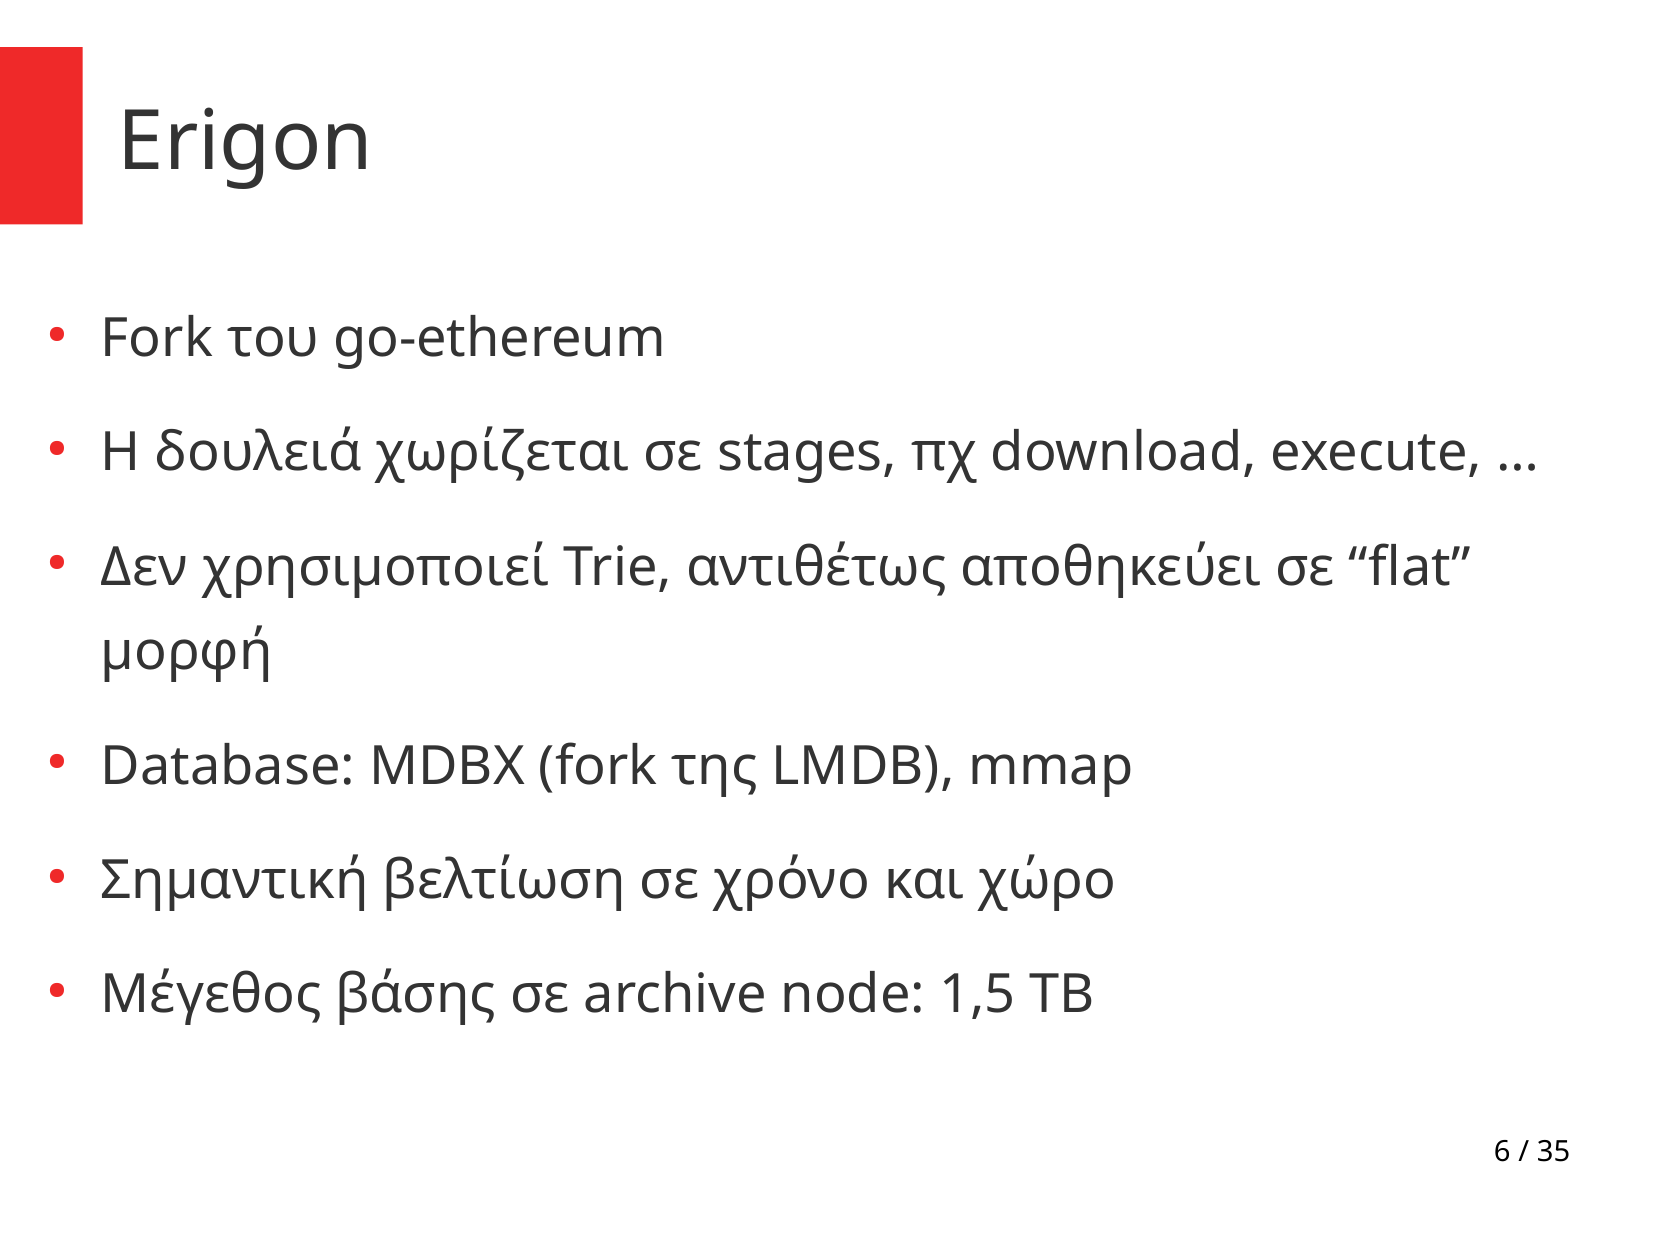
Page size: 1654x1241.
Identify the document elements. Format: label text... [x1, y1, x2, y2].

title Erigon [117, 33, 1571, 241]
list Fork του go-ethereum Η δουλειά χωρίζεται σε stages, πχ download, execute, … Δεν χρησιμοποιεί Trie, αντιθέτως αποθηκεύει σε “flat” μορφή Database: MDBX (fork της LMDB), mmap Σημαντική βελτίωση σε χρόνο και χώρο Μέγεθος βάσης σε archive node: 1,5 TB [29, 287, 1620, 1089]
